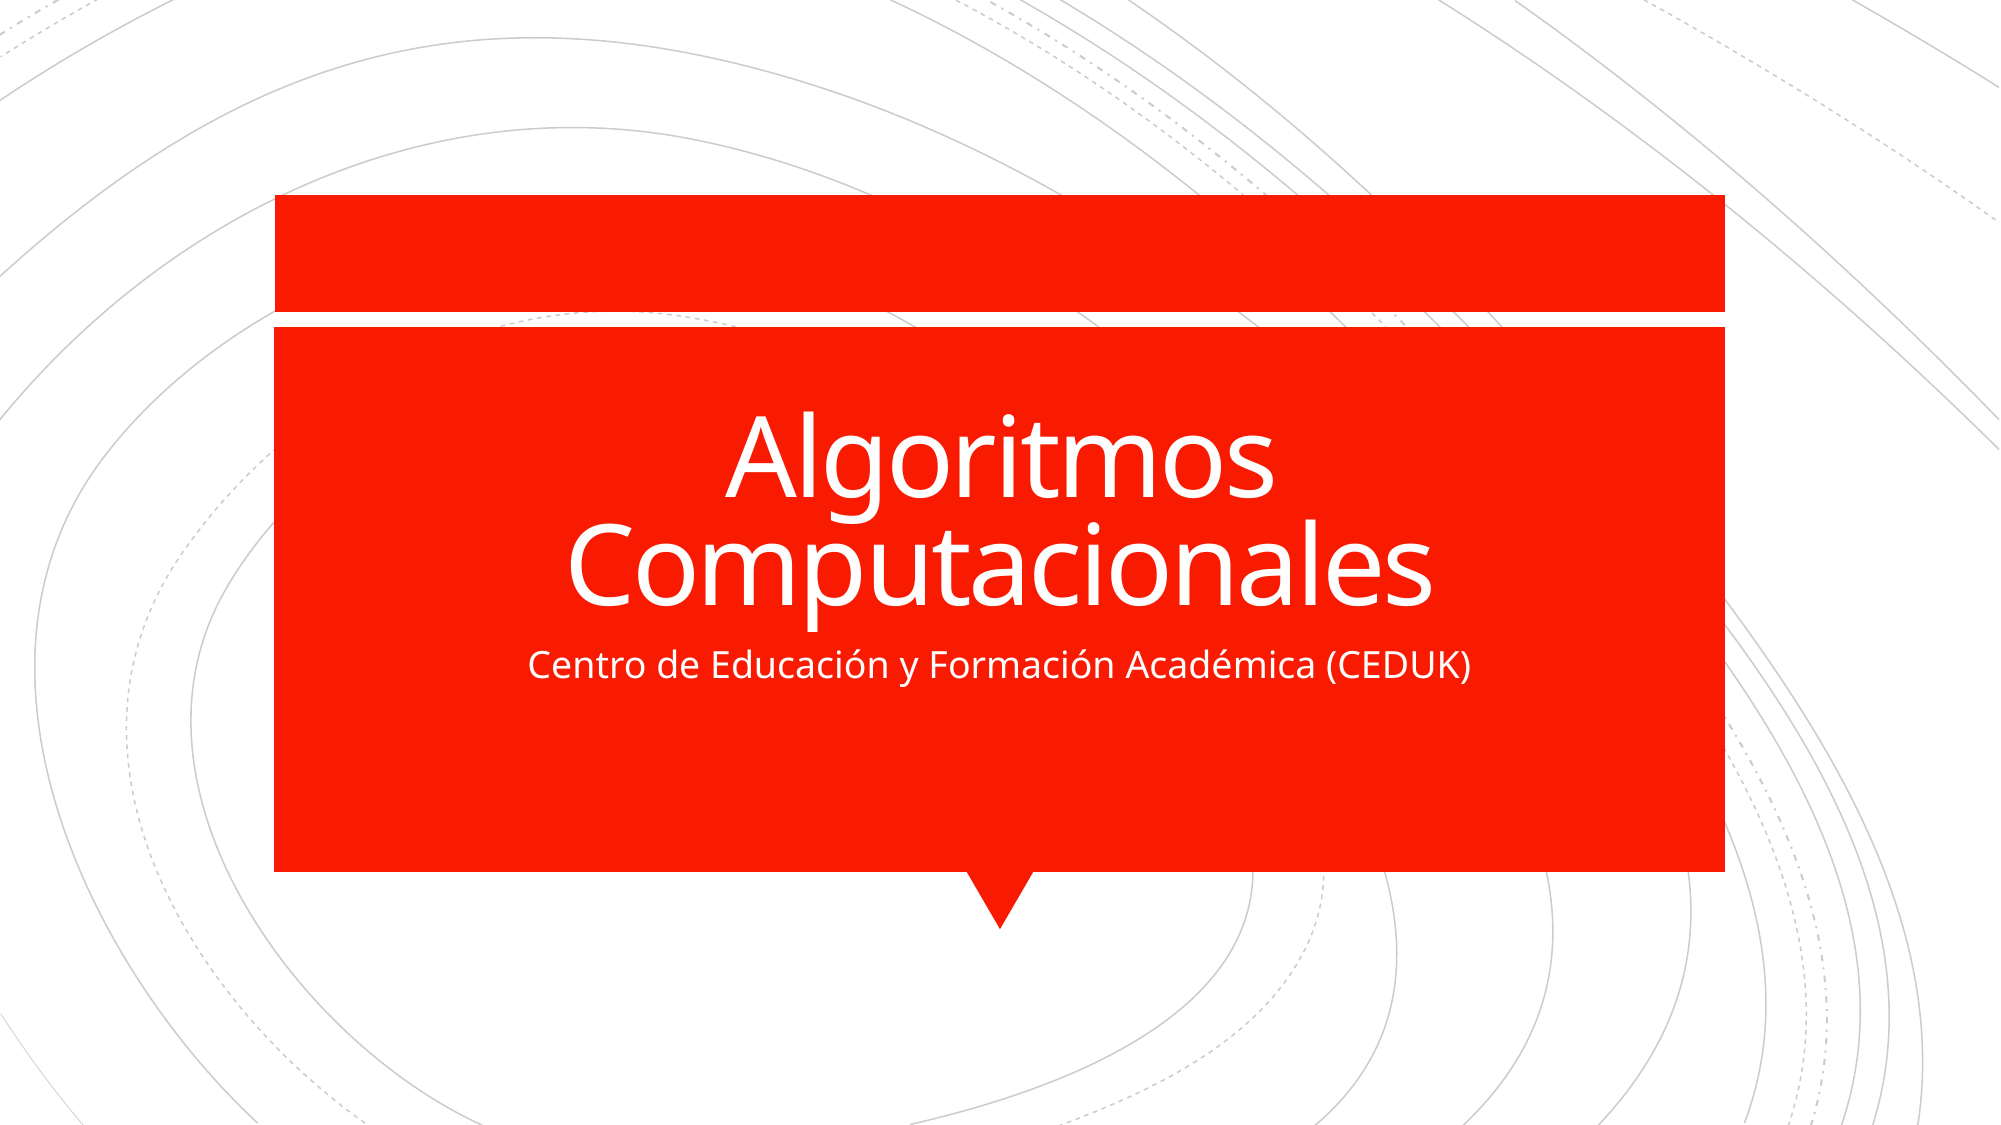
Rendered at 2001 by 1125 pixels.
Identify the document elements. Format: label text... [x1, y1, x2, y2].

subtitle Centro de Educación y Formación Académica (CEDUK) [288, 640, 1712, 858]
title Algoritmos Computacionales [288, 340, 1713, 628]
